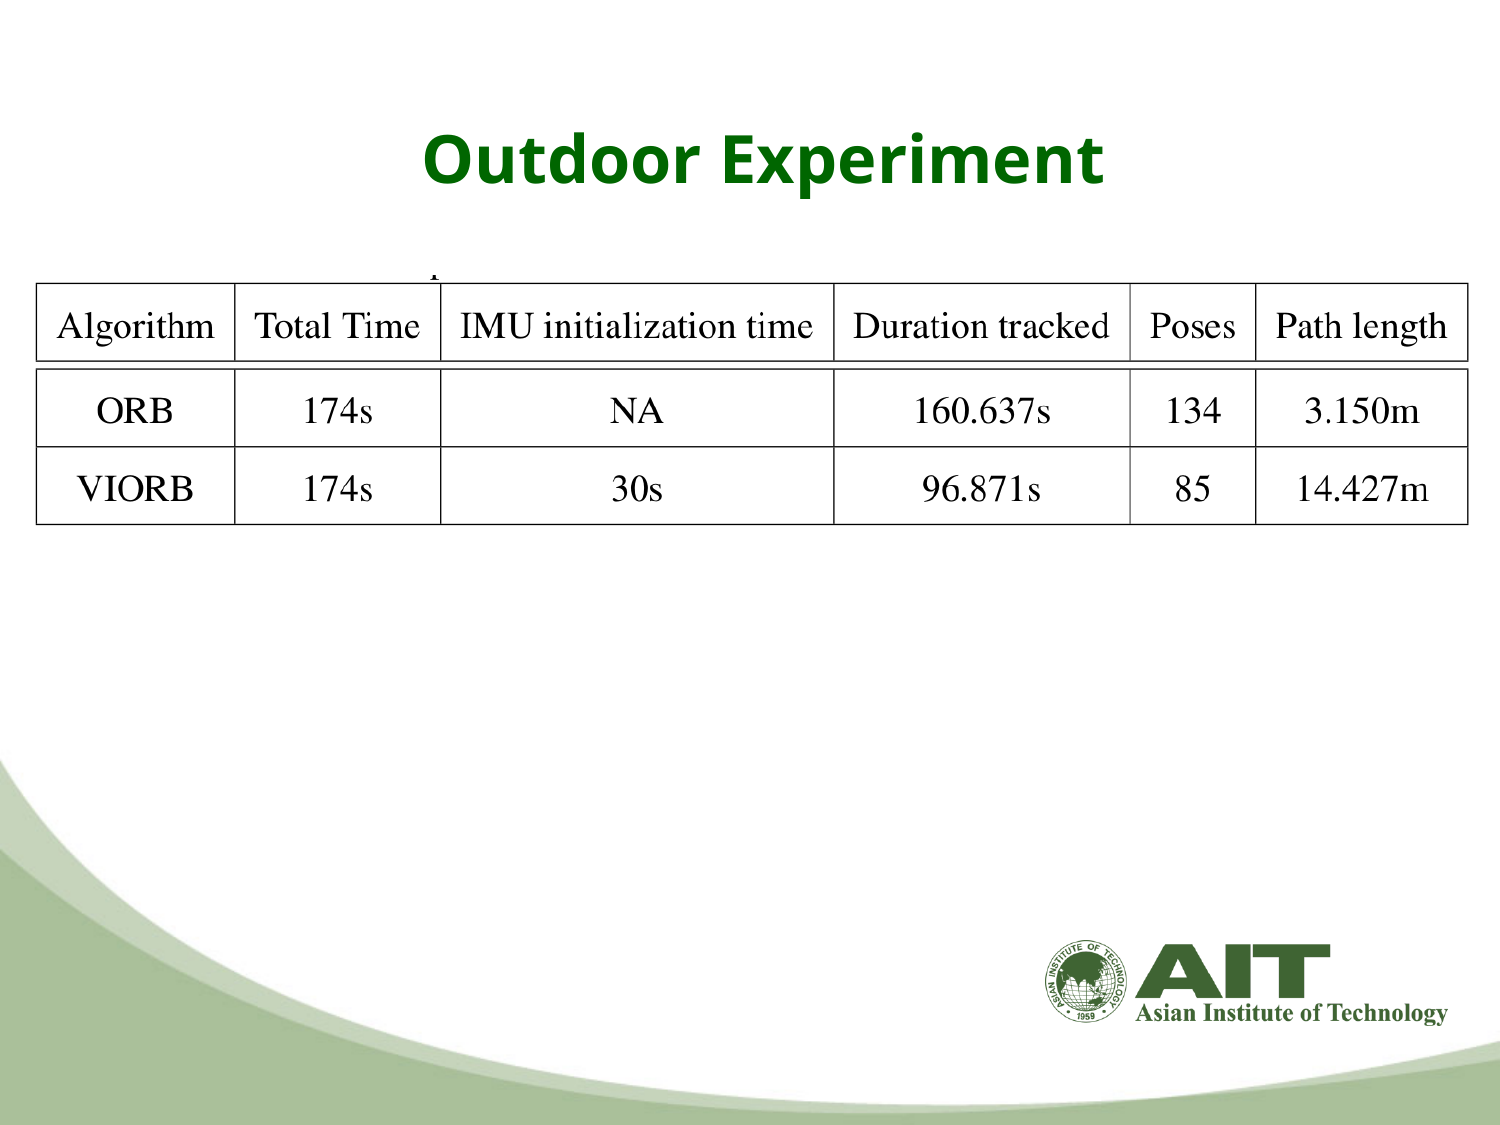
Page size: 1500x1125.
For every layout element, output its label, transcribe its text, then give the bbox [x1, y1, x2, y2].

title Outdoor Experiment [88, 63, 1439, 251]
picture [0, 0, 1500, 1125]
